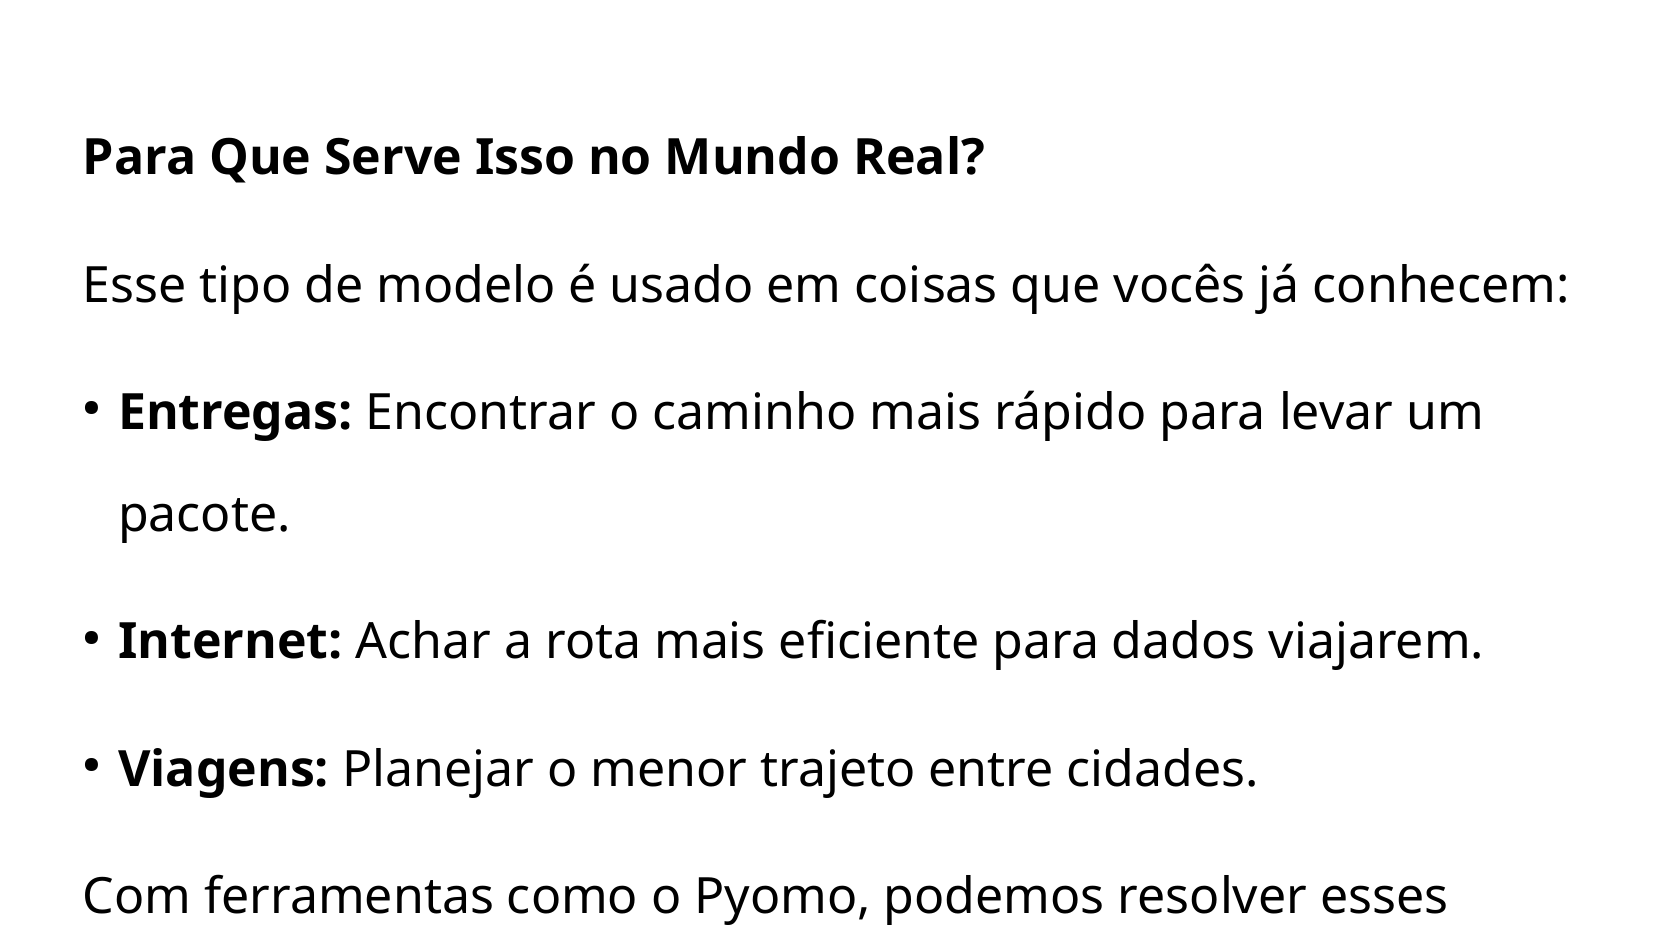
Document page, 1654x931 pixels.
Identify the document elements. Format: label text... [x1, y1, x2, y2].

subtitle Para Que Serve Isso no Mundo Real? Esse tipo de modelo é usado em coisas que vocês já conhecem: Entregas: Encontrar o caminho mais rápido para levar um pacote. Internet: Achar a rota mais eficiente para dados viajarem. Viagens: Planejar o menor trajeto entre cidades. Com ferramentas como o Pyomo, podemos resolver esses problemas rapidinho, mesmo quando ficam gigantes! [82, 87, 1571, 884]
